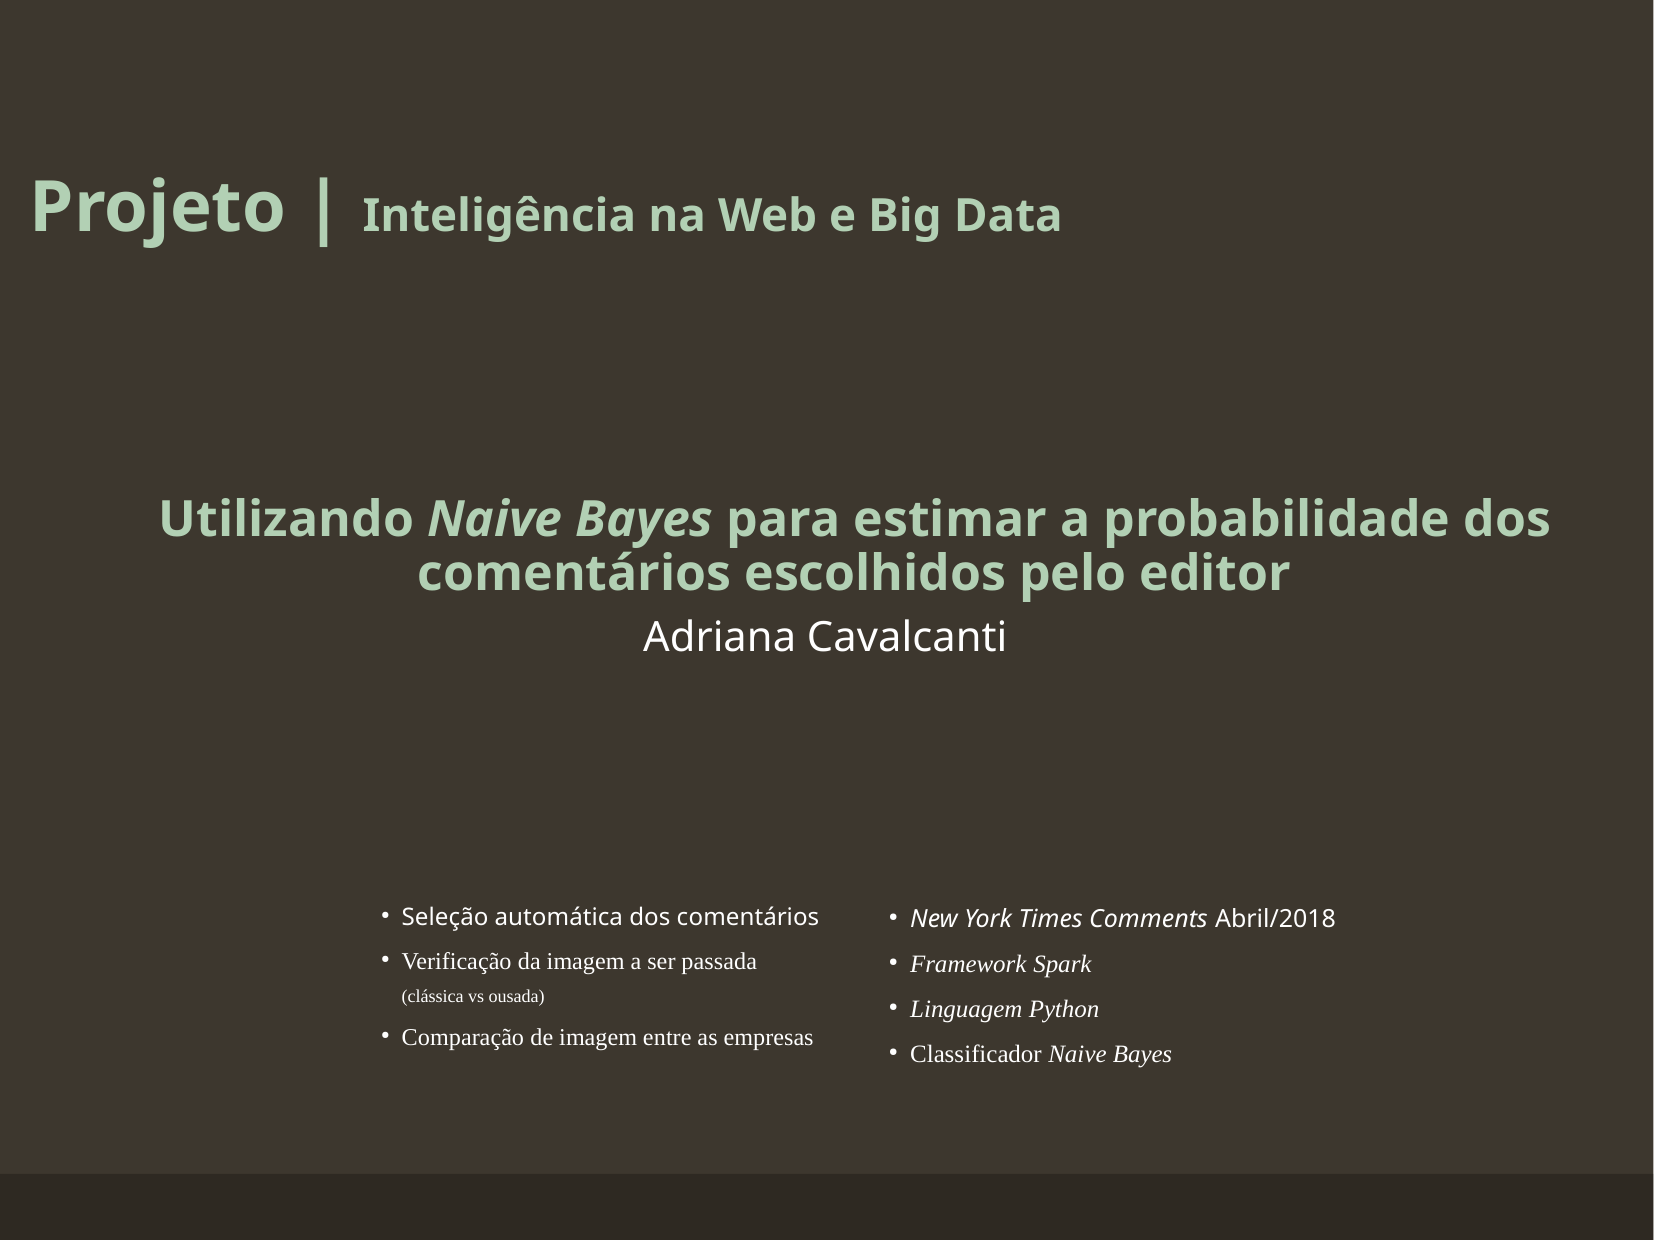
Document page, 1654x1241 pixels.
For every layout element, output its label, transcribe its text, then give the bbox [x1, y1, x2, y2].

text_box Seleção automática dos comentários Verificação da imagem a ser passada (clássica vs ousada) Comparação de imagem entre as empresas [366, 850, 839, 1087]
title Projeto | Inteligência na Web e Big Data [14, 47, 1442, 255]
title Utilizando Naive Bayes para estimar a probabilidade dos comentários escolhidos pelo editor [129, 401, 1580, 609]
text_box New York Times Comments Abril/2018 Framework Spark Linguagem Python Classificador Naive Bayes [874, 850, 1365, 1111]
text_box Adriana Cavalcanti [590, 609, 1044, 685]
